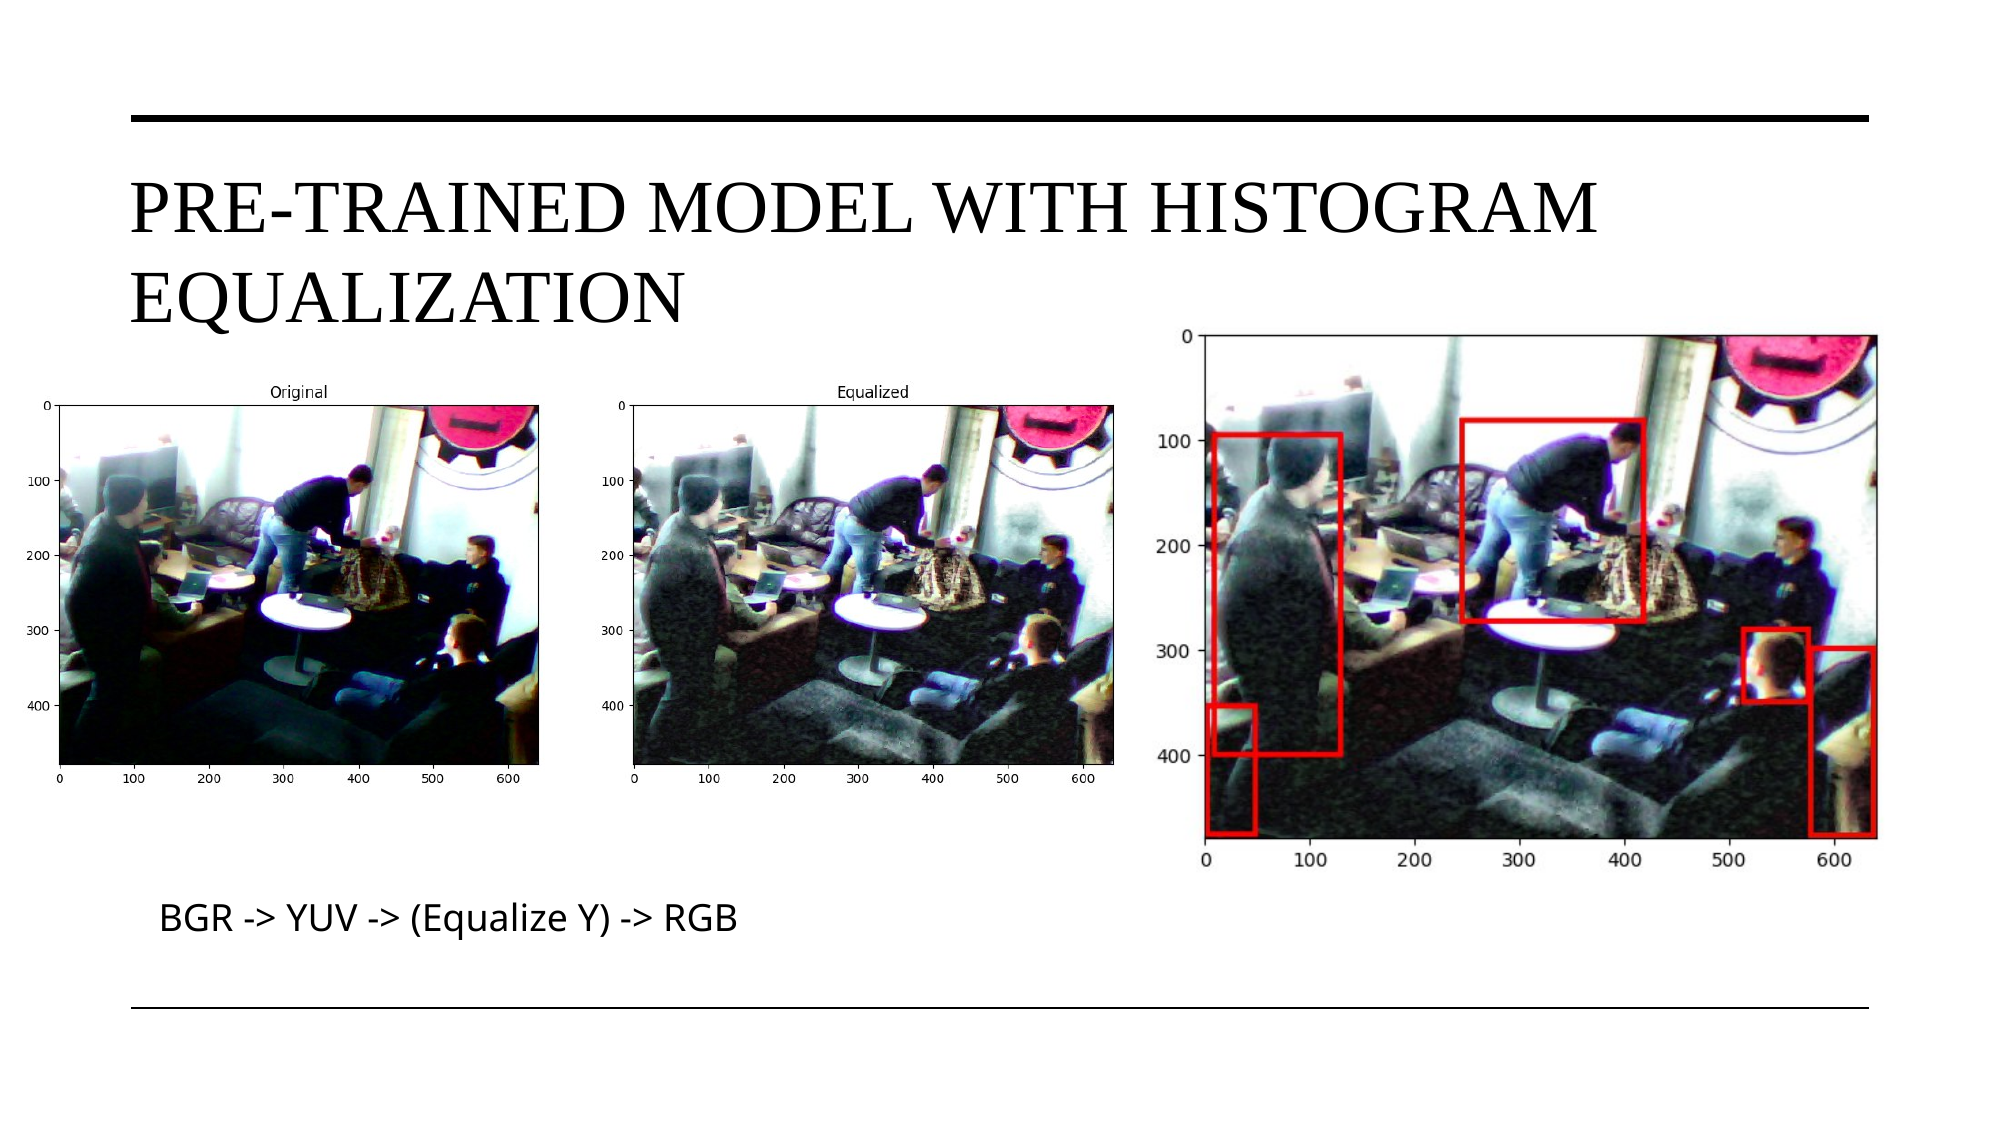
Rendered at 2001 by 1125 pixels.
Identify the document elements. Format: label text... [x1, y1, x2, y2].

picture [22, 380, 1115, 788]
text_box BGR -> YUV -> (Equalize Y) -> RGB [143, 886, 804, 947]
picture [1142, 316, 1886, 879]
title Pre-trained model with Histogram equalization [114, 149, 1869, 365]
